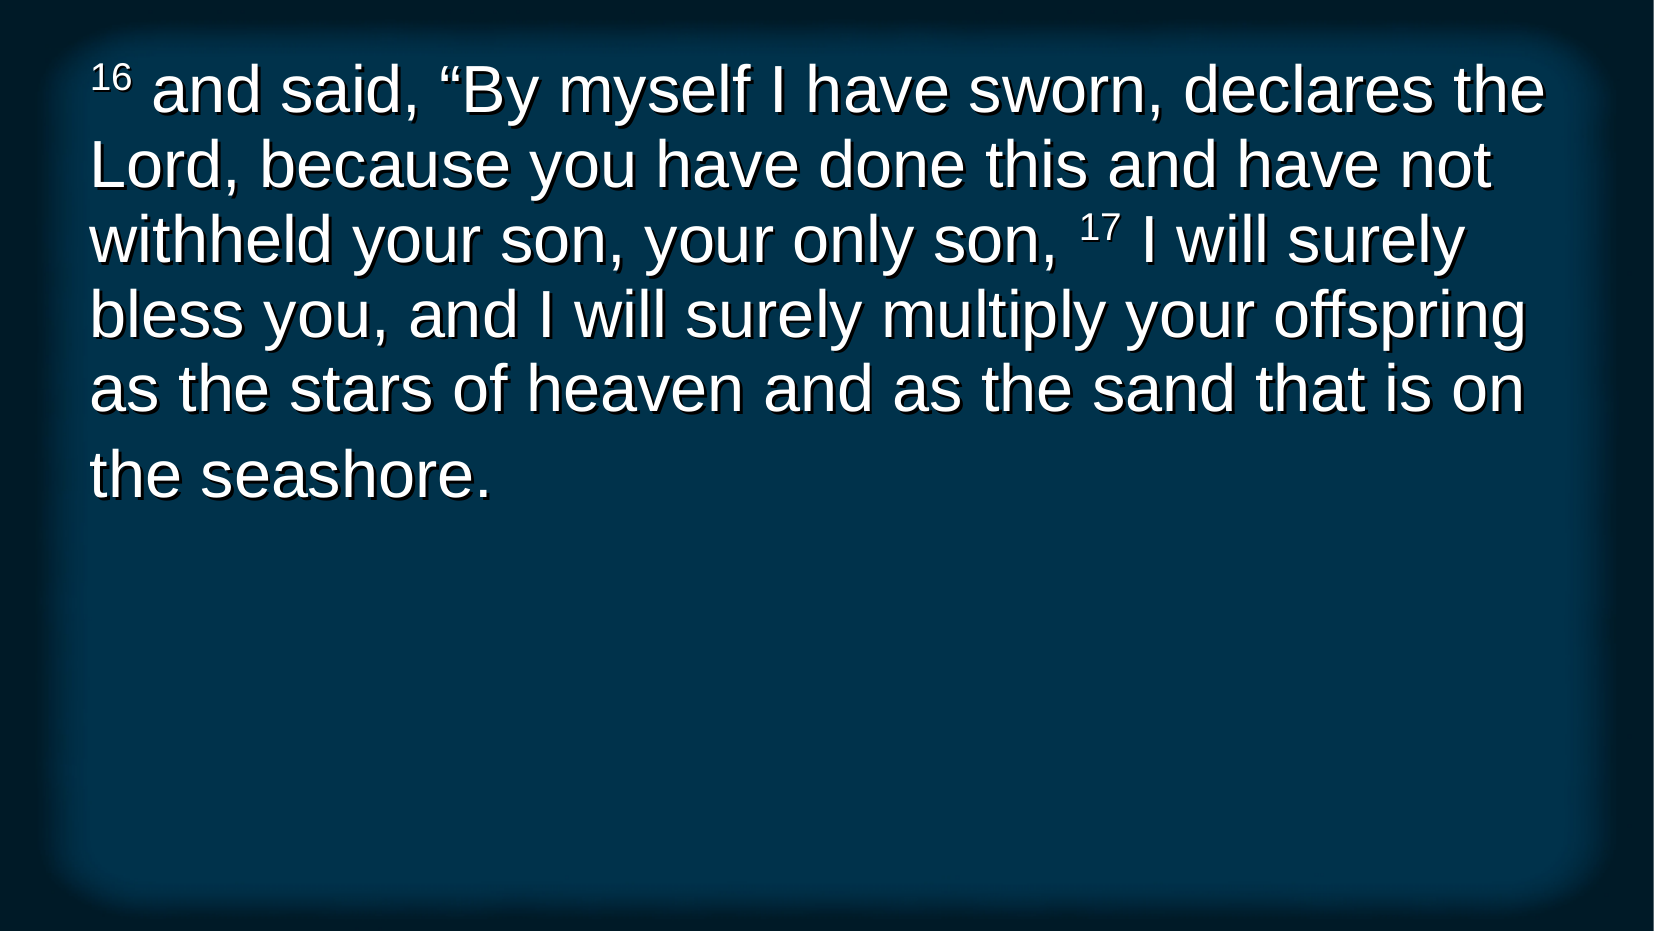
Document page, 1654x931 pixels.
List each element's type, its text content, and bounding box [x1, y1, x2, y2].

picture [0, 0, 1654, 931]
text_box 16 and said, “By myself I have sworn, declares the Lord, because you have done this and have not withheld your son, your only son, 17 I will surely bless you, and I will surely multiply your offspring as the stars of heaven and as the sand that is on the seashore. [75, 45, 1591, 523]
